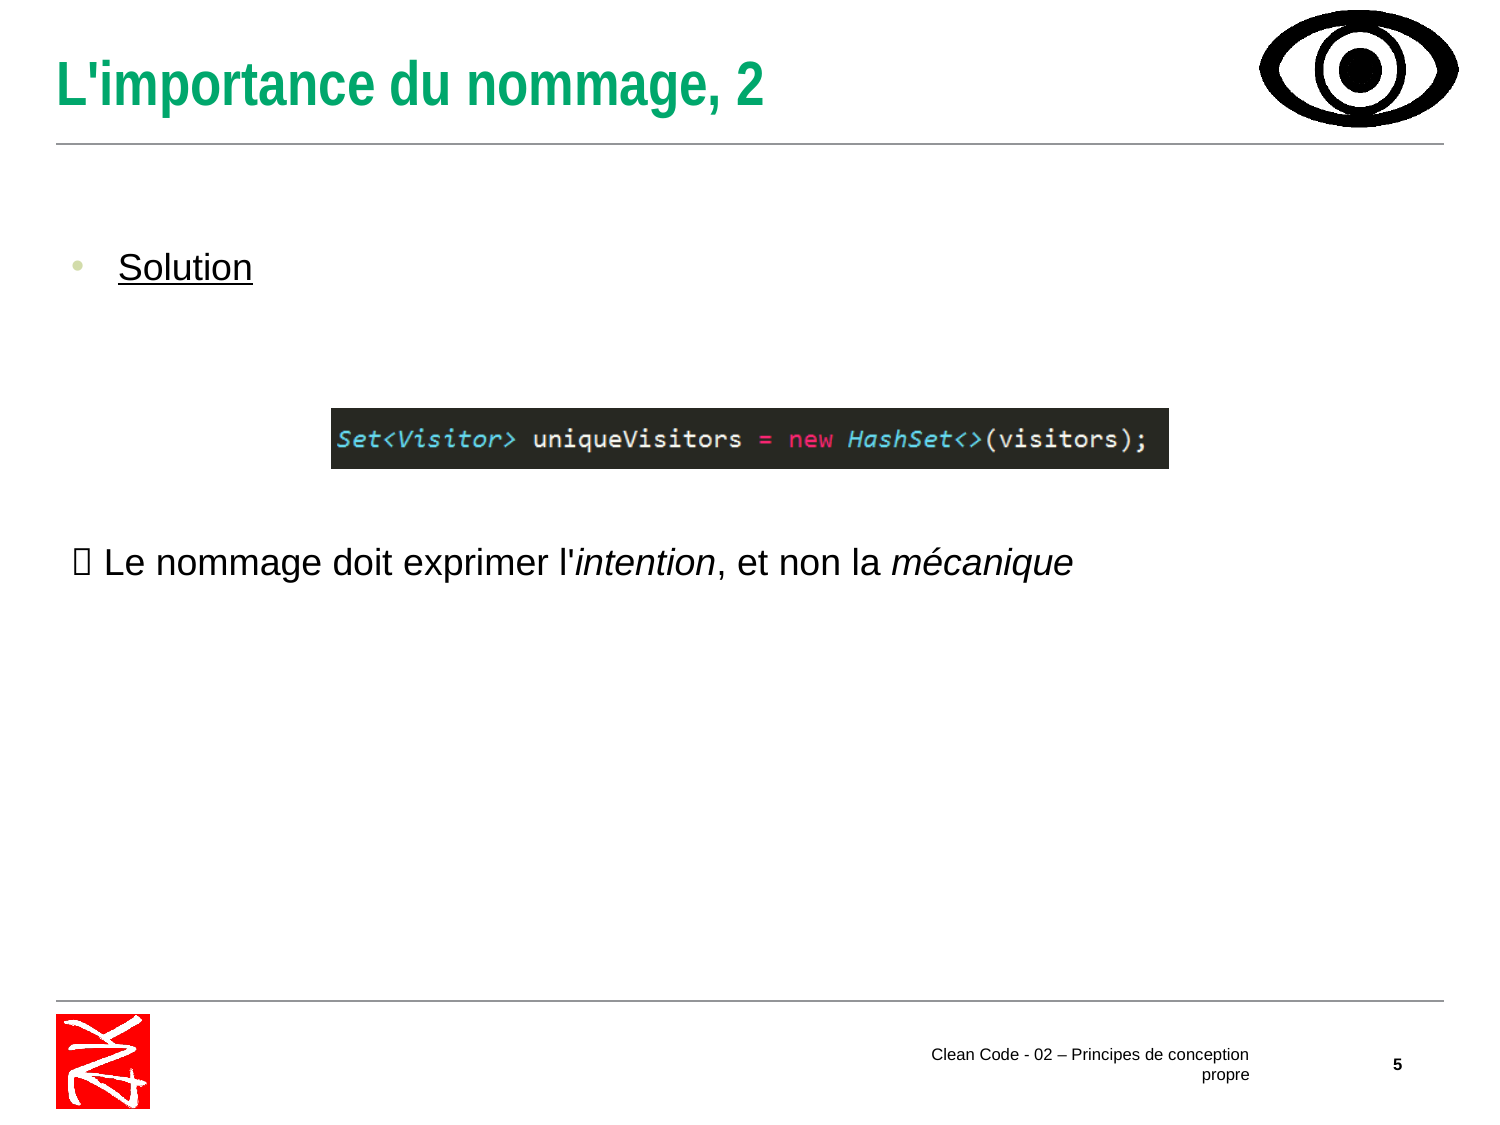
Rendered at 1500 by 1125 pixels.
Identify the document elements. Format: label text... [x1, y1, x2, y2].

footer Clean Code - 02 – Principes de conception propre [919, 1049, 1250, 1079]
picture [1247, 0, 1473, 193]
picture [331, 408, 1169, 469]
slide_number <number> [1372, 1049, 1403, 1079]
text_box Solution  Le nommage doit exprimer l'intention, et non la mécanique [56, 186, 1444, 972]
title L'importance du nommage, 2 [56, 18, 1247, 142]
picture [55, 1014, 151, 1109]
